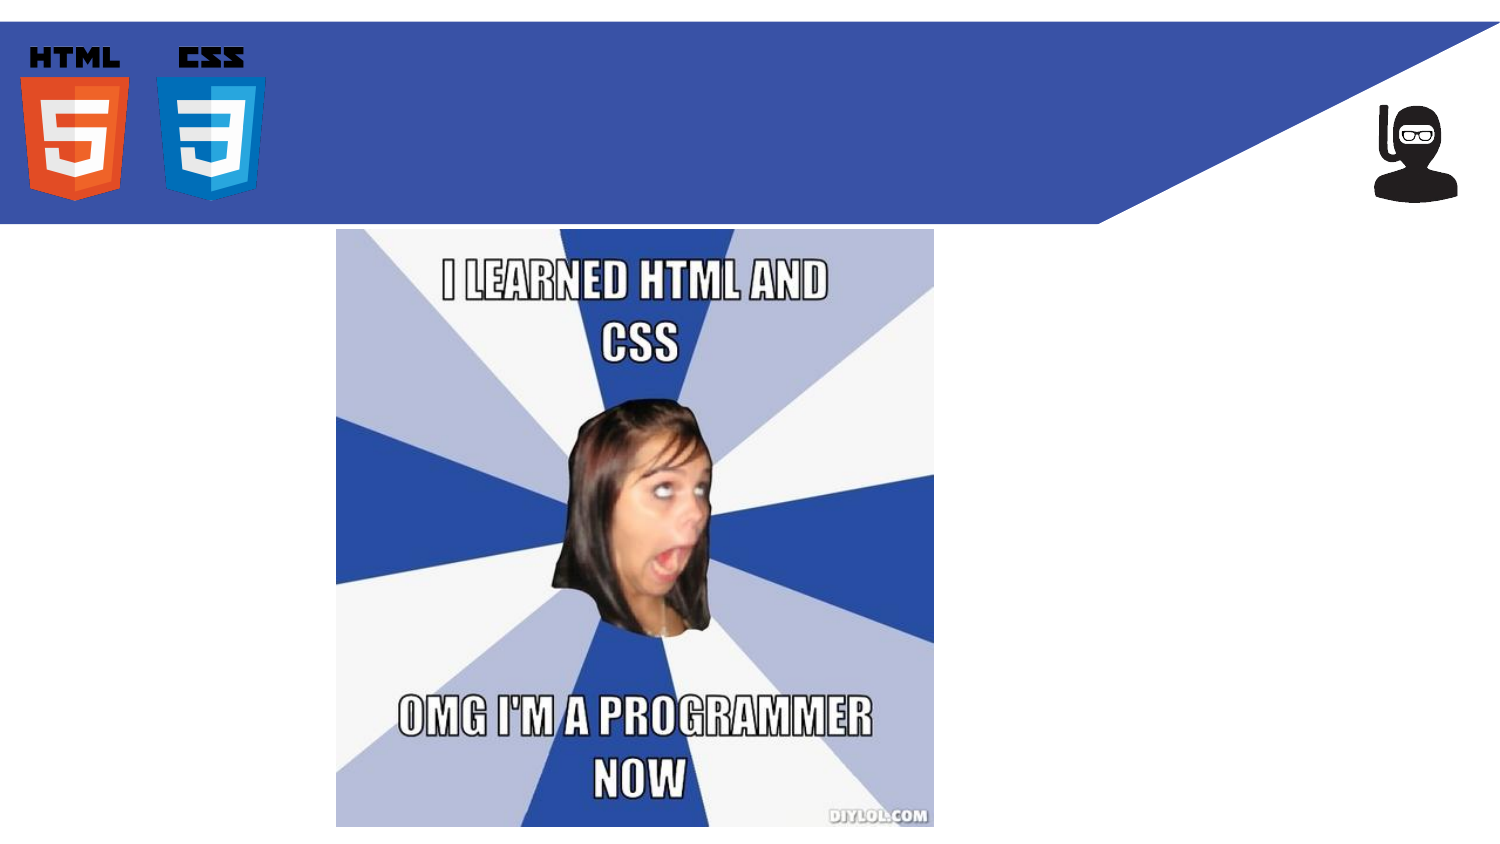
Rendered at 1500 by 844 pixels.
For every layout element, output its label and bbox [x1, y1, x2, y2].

picture [20, 46, 130, 201]
picture [336, 229, 934, 827]
picture [156, 46, 266, 201]
picture [1326, 72, 1500, 211]
text_box [1096, 111, 1500, 227]
text_box [1404, 23, 1500, 72]
